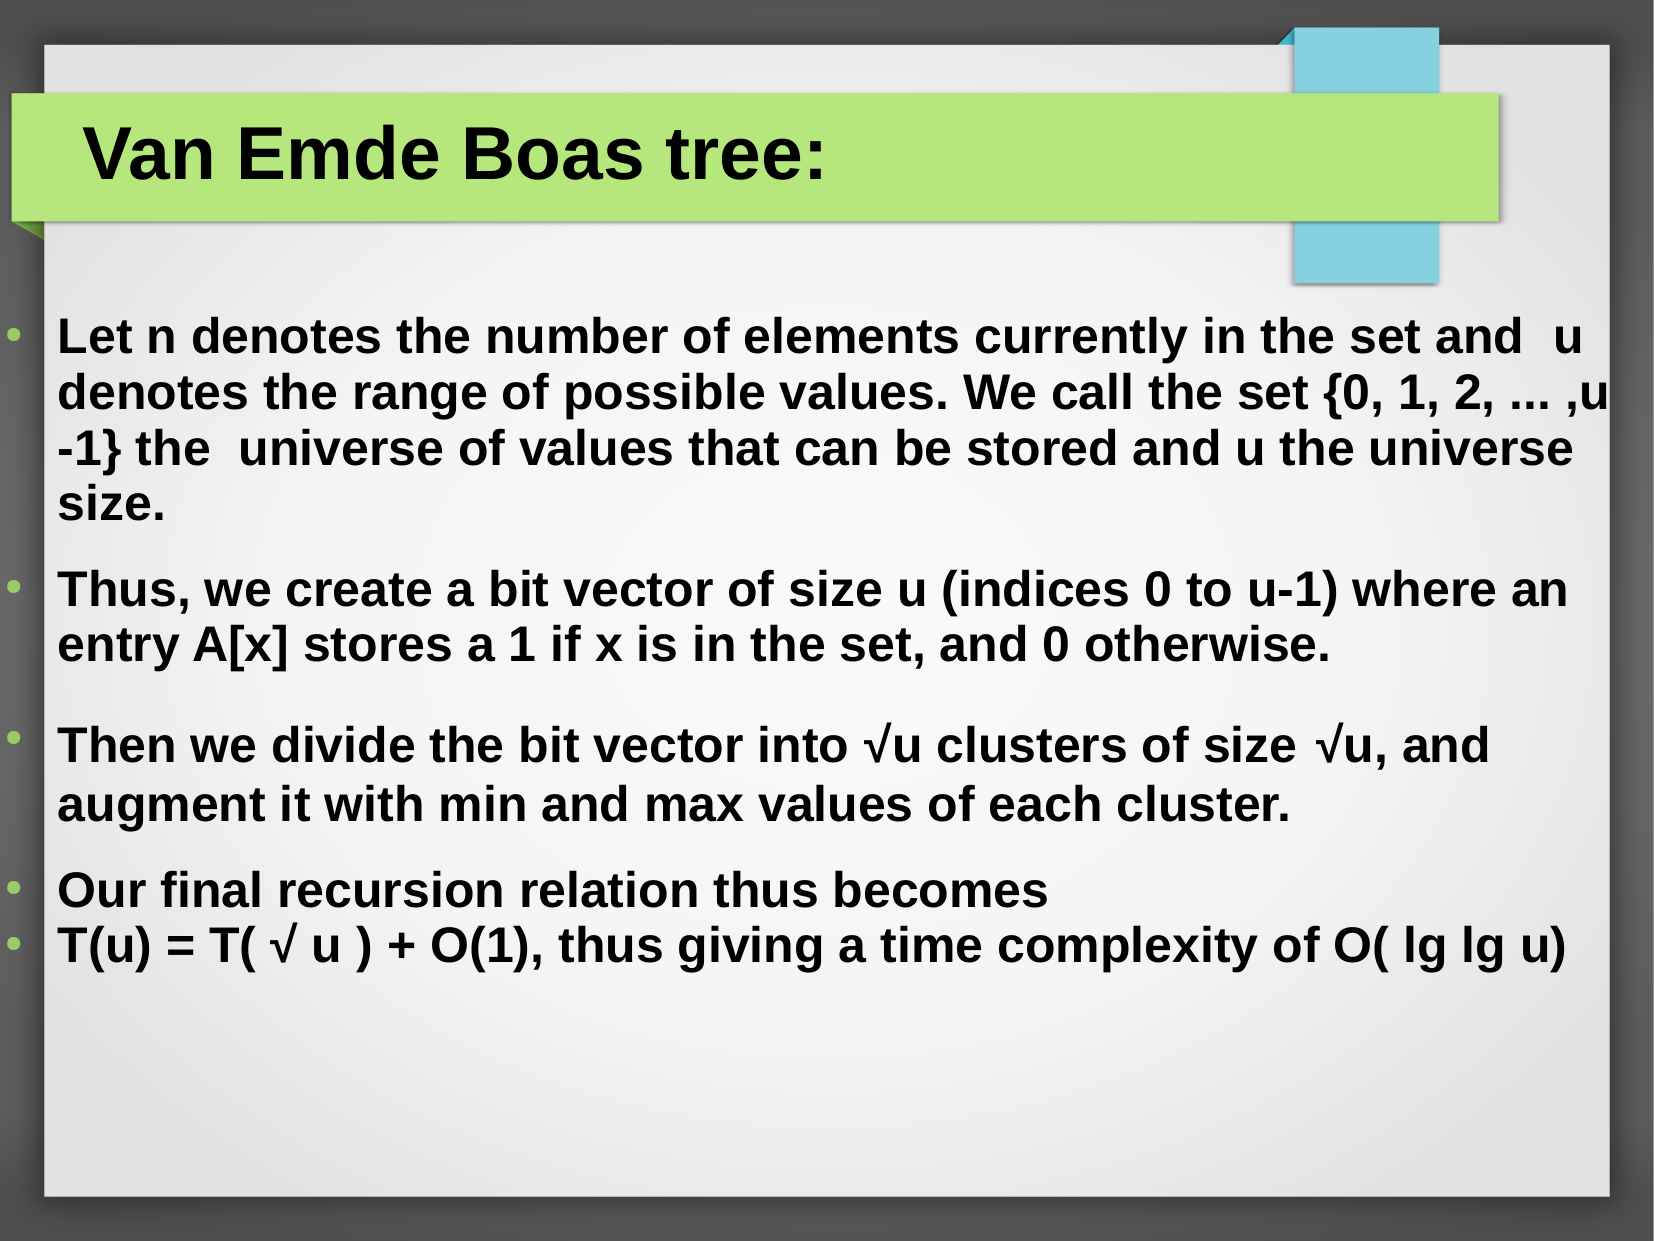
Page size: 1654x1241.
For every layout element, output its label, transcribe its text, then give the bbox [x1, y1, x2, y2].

list Let n denotes the number of elements currently in the set and ​ u denotes the range of possible values. We call the set {0, 1, 2, ... ,u -1} the ​ universe of values that can be stored and u the universe size. Thus, we create a bit vector of size u (indices 0 to u-1) where an entry A[x] stores a 1 if x is in the set, and 0 otherwise. Then we divide the bit vector into √u clusters of size √u, and augment it with min and max values of each cluster. Our final recursion relation thus becomes T(u) = T( √ u ) + O(1), thus giving a time complexity of O( lg lg u) [0, 308, 1618, 1218]
title Van Emde Boas tree: [82, 94, 1264, 213]
picture [0, 0, 1654, 1241]
